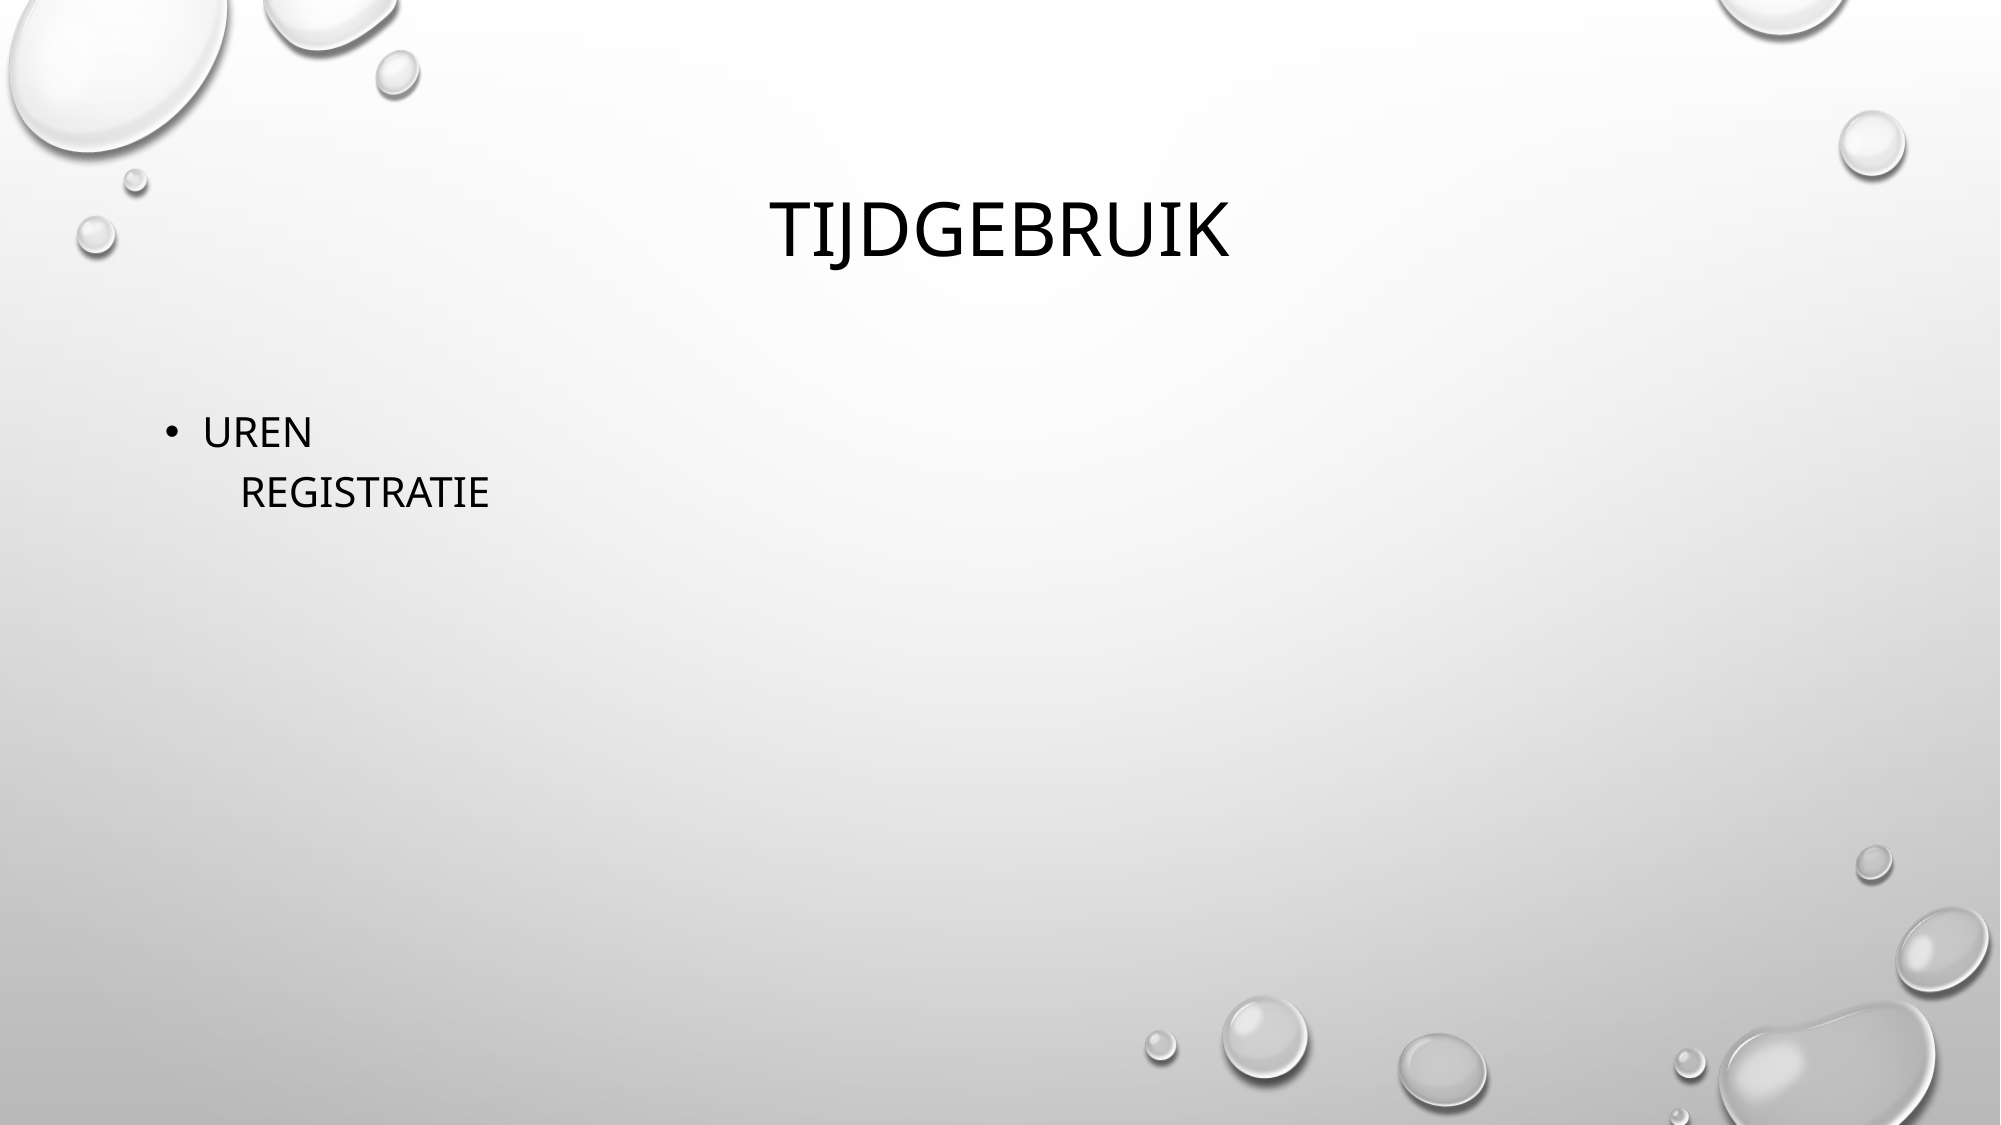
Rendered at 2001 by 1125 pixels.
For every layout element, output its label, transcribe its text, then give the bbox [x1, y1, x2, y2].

list Uren registratie [149, 388, 560, 950]
title tijdgebruik [149, 101, 1851, 364]
